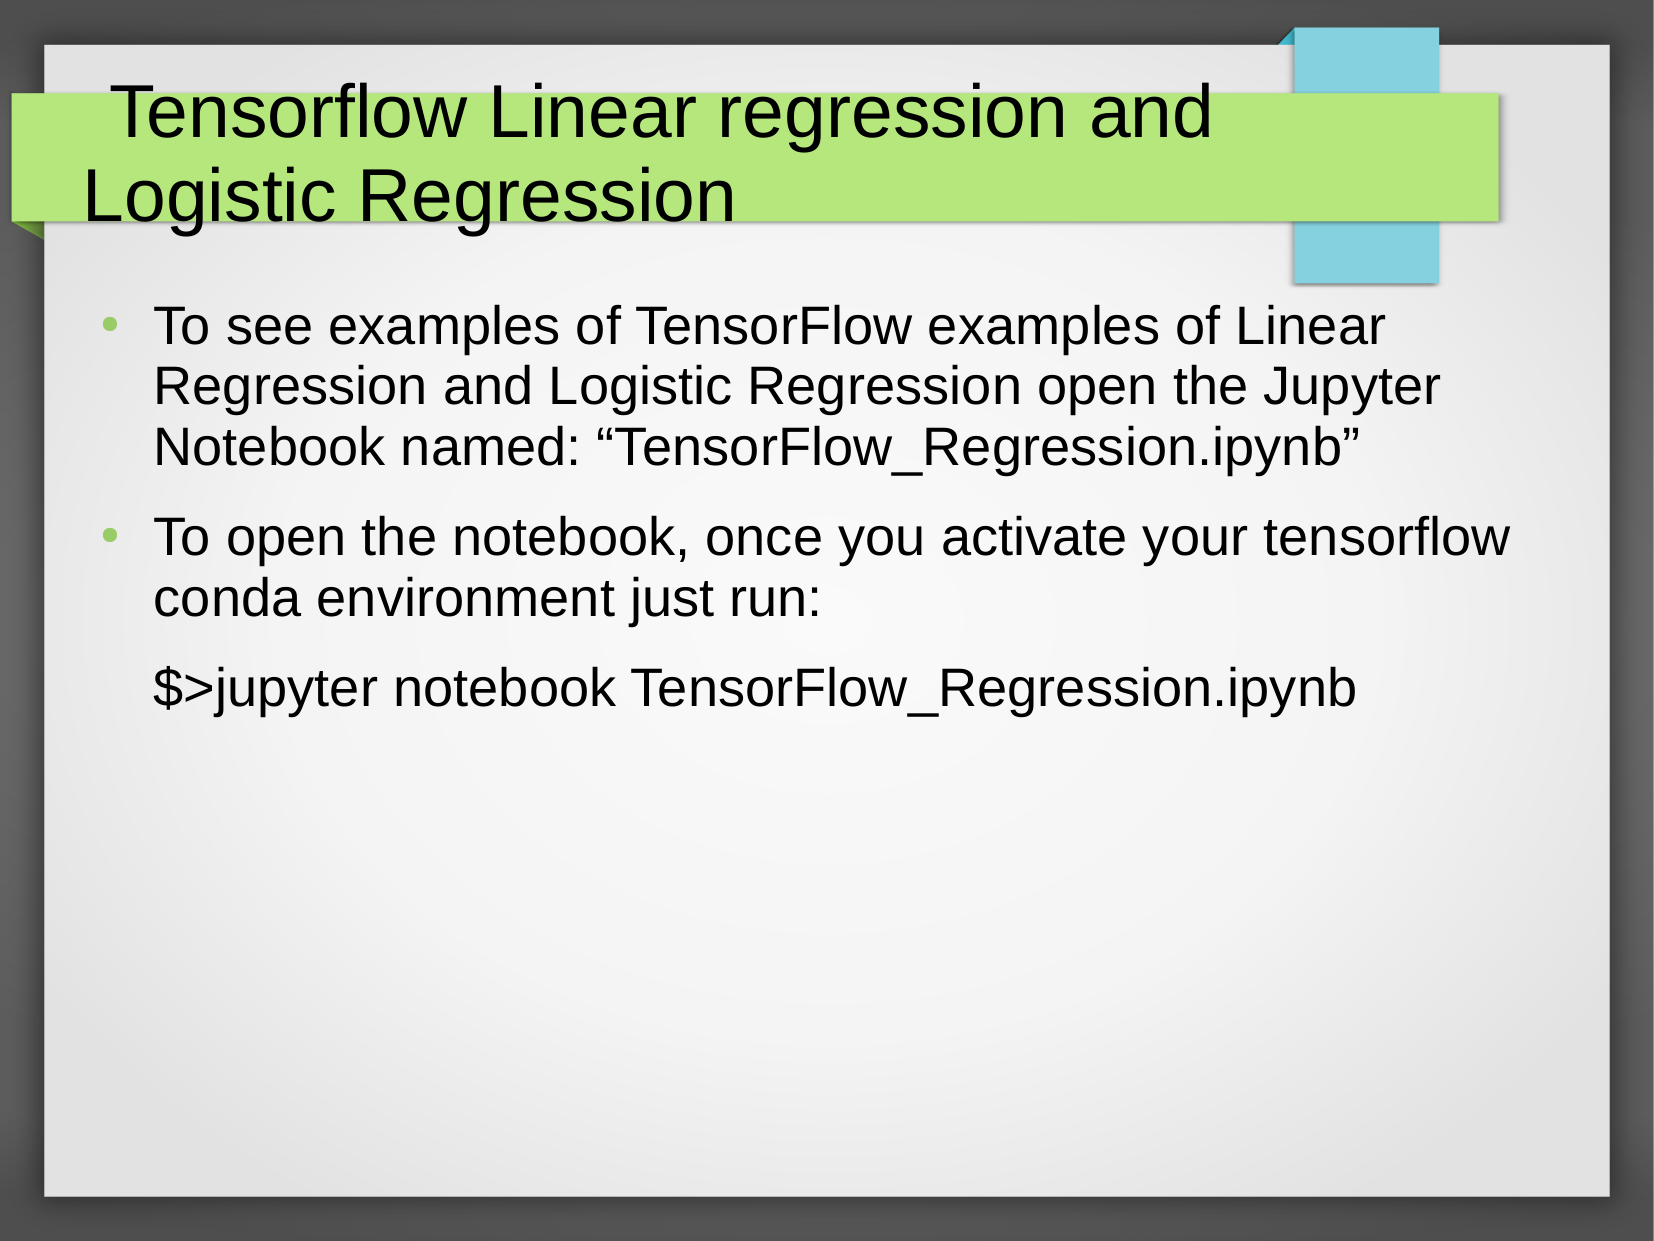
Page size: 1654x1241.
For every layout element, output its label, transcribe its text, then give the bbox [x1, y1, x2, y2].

title Tensorflow Linear regression and Logistic Regression [82, 69, 1264, 238]
list To see examples of TensorFlow examples of Linear Regression and Logistic Regression open the Jupyter Notebook named: “TensorFlow_Regression.ipynb” To open the notebook, once you activate your tensorflow conda environment just run: $>jupyter notebook TensorFlow_Regression.ipynb [82, 295, 1571, 1015]
picture [0, 0, 1654, 1241]
